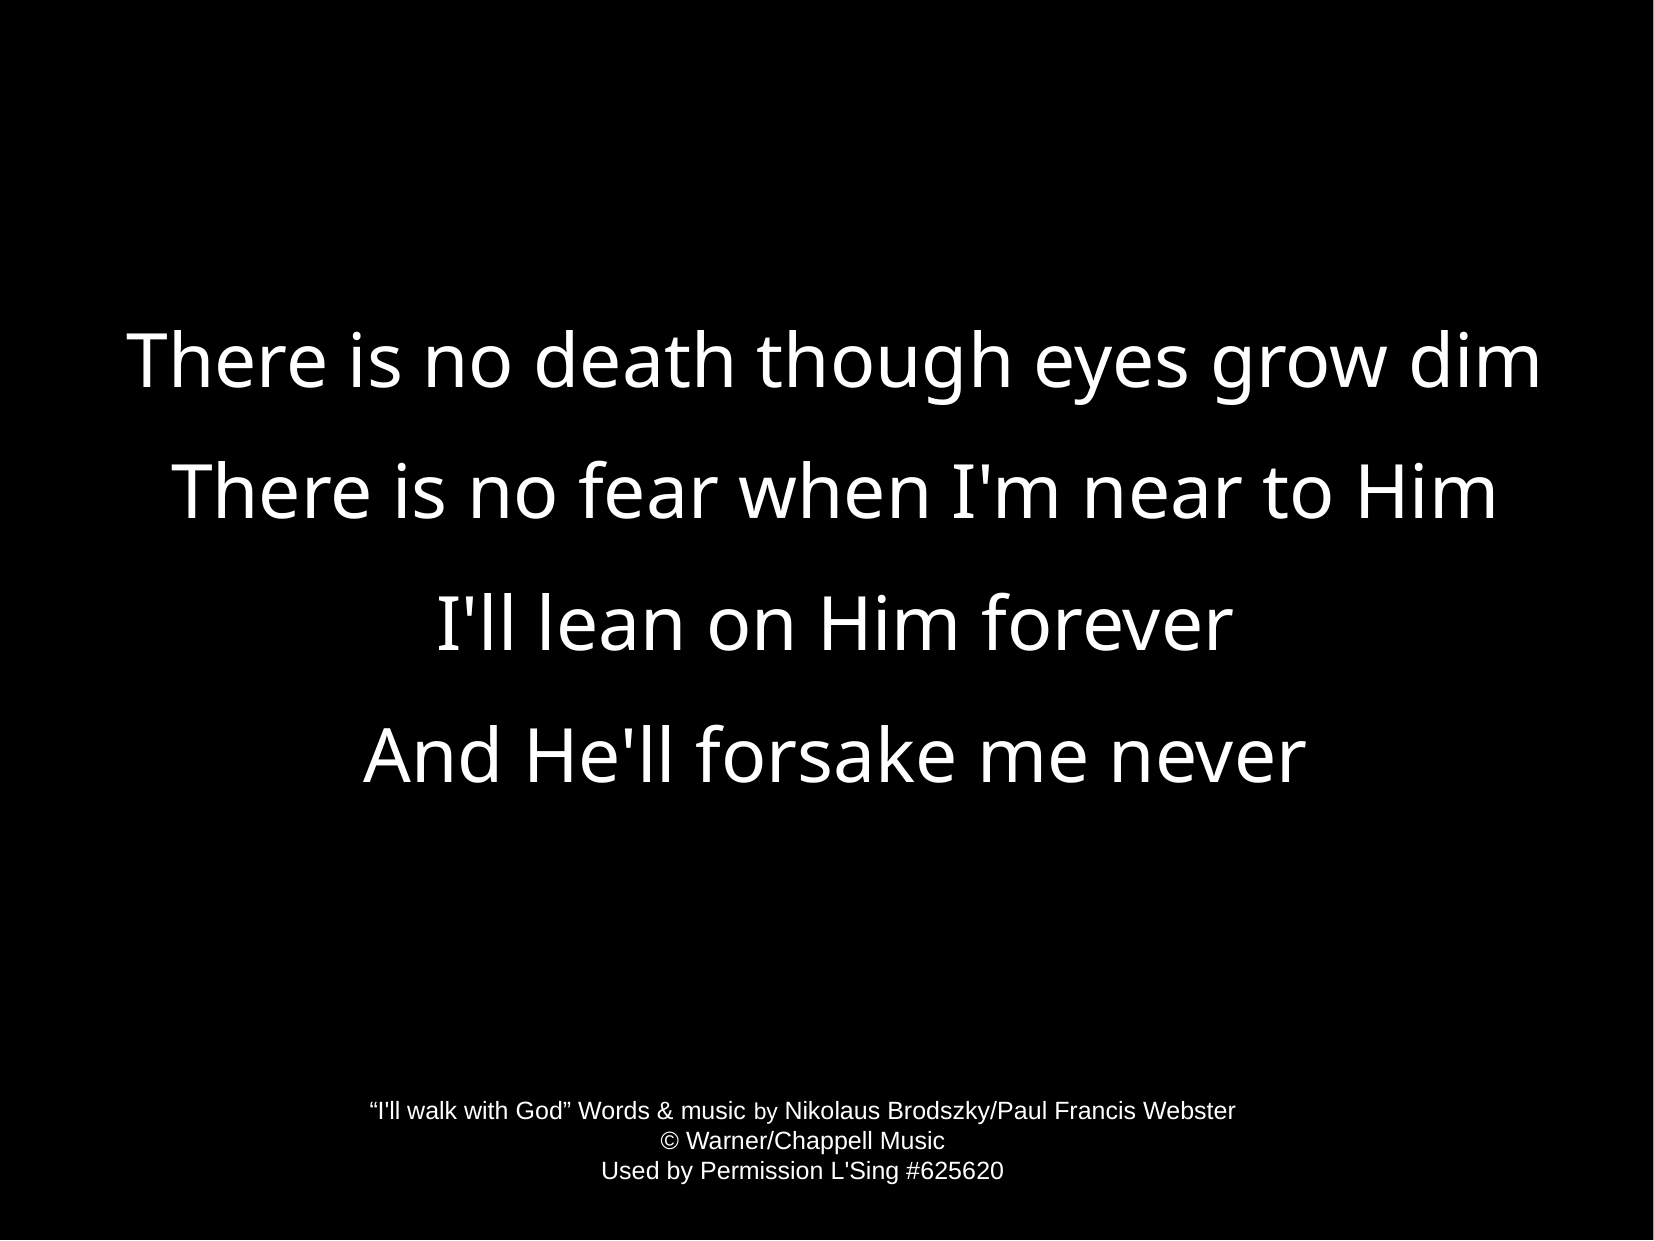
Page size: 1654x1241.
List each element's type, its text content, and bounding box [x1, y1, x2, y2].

text_box “I'll walk with God” Words & music by Nikolaus Brodszky/Paul Francis Webster © Warner/Chappell Music Used by Permission L'Sing #625620 [224, 1086, 1382, 1192]
list There is no death though eyes grow dim There is no fear when I'm near to Him I'll lean on Him forever And He'll forsake me never [0, 307, 1654, 1229]
